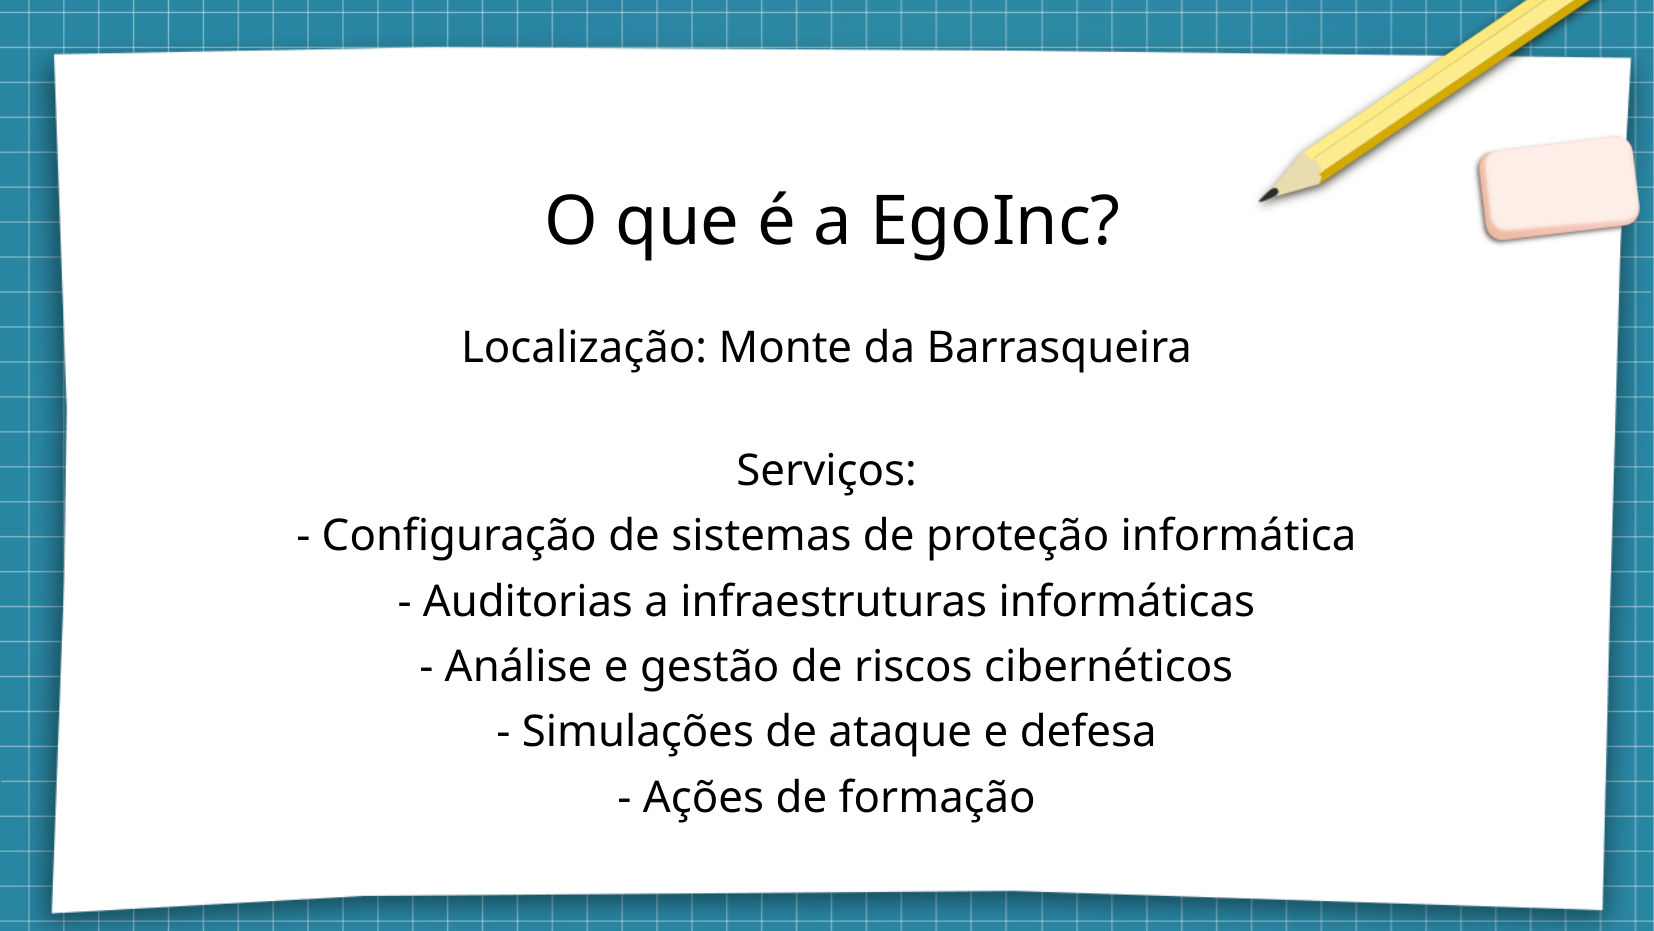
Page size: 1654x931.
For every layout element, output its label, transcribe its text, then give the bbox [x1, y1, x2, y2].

title O que é a EgoInc? [88, 139, 1577, 296]
text_box Localização: Monte da Barrasqueira Serviços: - Configuração de sistemas de proteção informática - Auditorias a infraestruturas informáticas - Análise e gestão de riscos cibernéticos - Simulações de ataque e defesa - Ações de formação [88, 308, 1565, 827]
picture [0, 0, 1654, 931]
